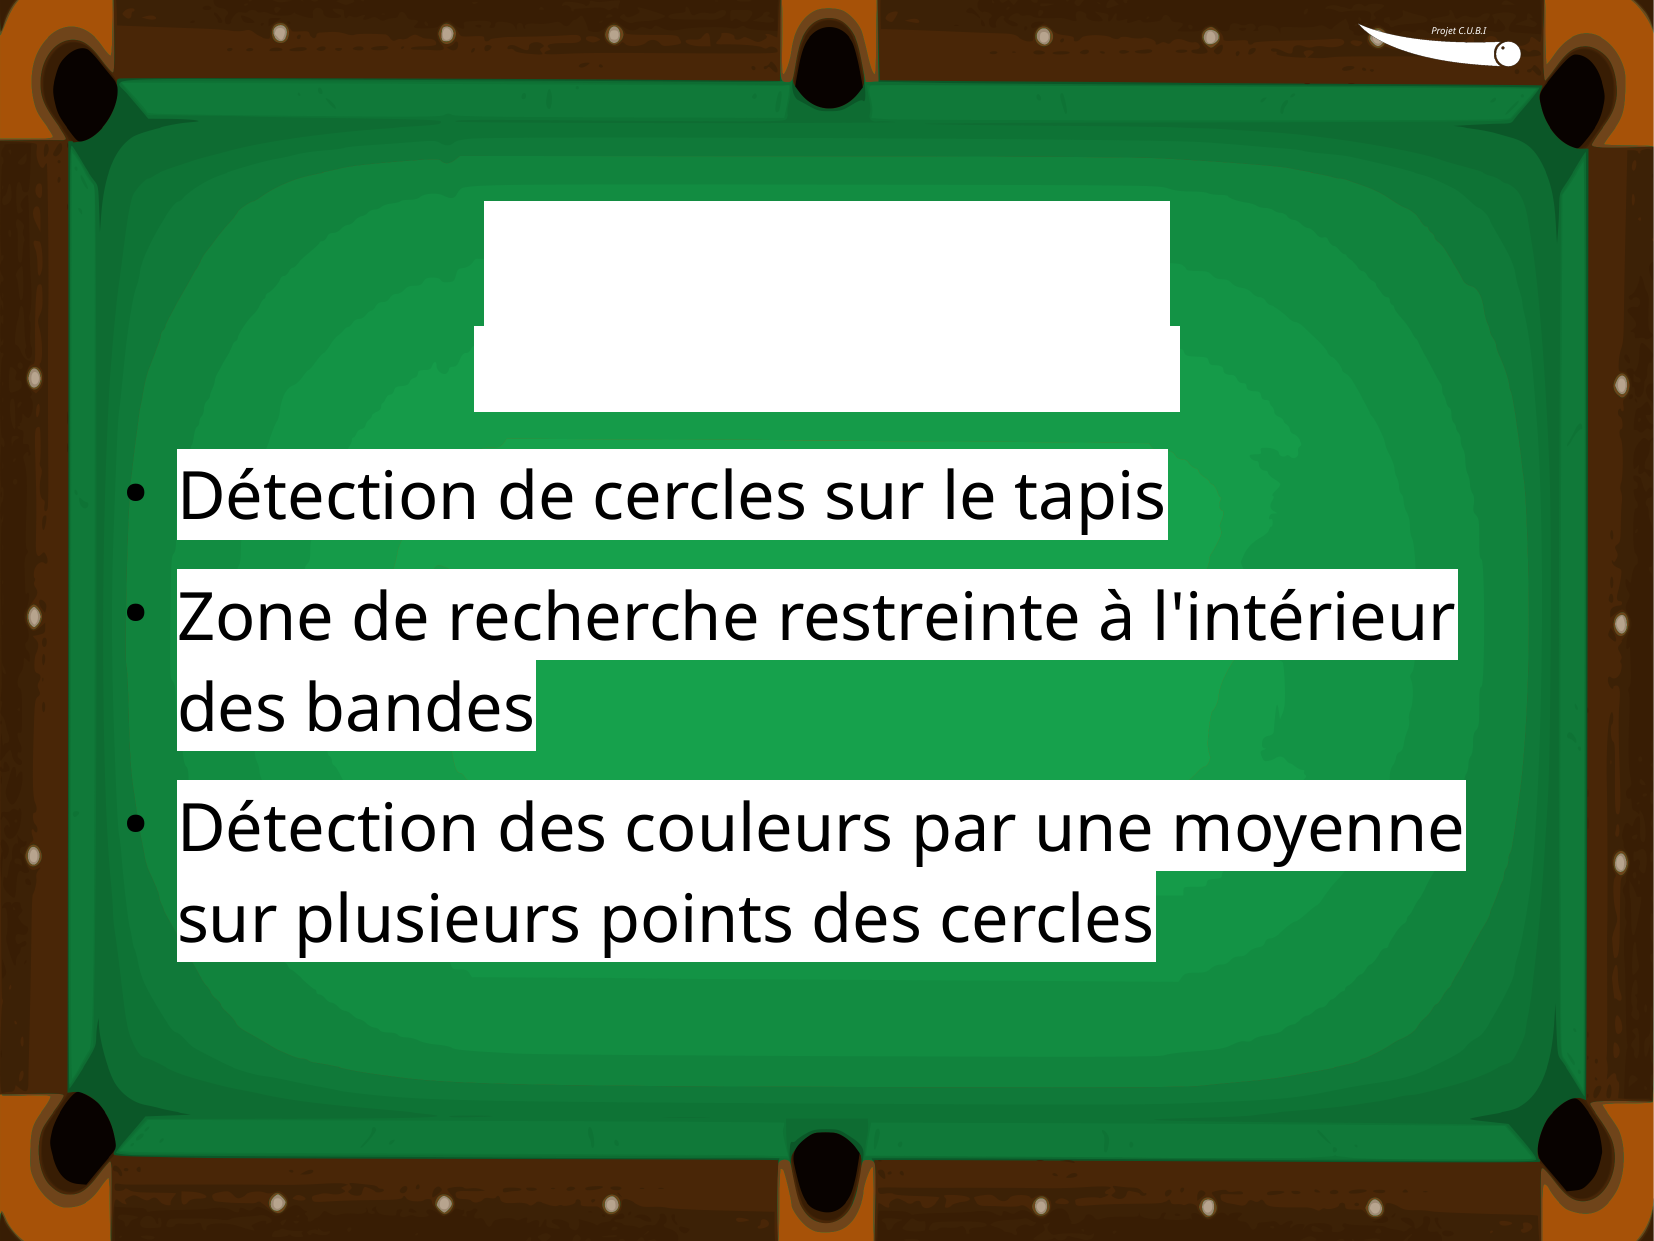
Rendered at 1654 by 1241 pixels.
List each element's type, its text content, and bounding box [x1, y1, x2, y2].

picture [0, 0, 1654, 1241]
list Détection de cercles sur le tapis Zone de recherche restreinte à l'intérieur des bandes Détection des couleurs par une moyenne sur plusieurs points des cercles [106, 448, 1548, 1045]
title Développement Détection des boules (1) [106, 202, 1548, 411]
